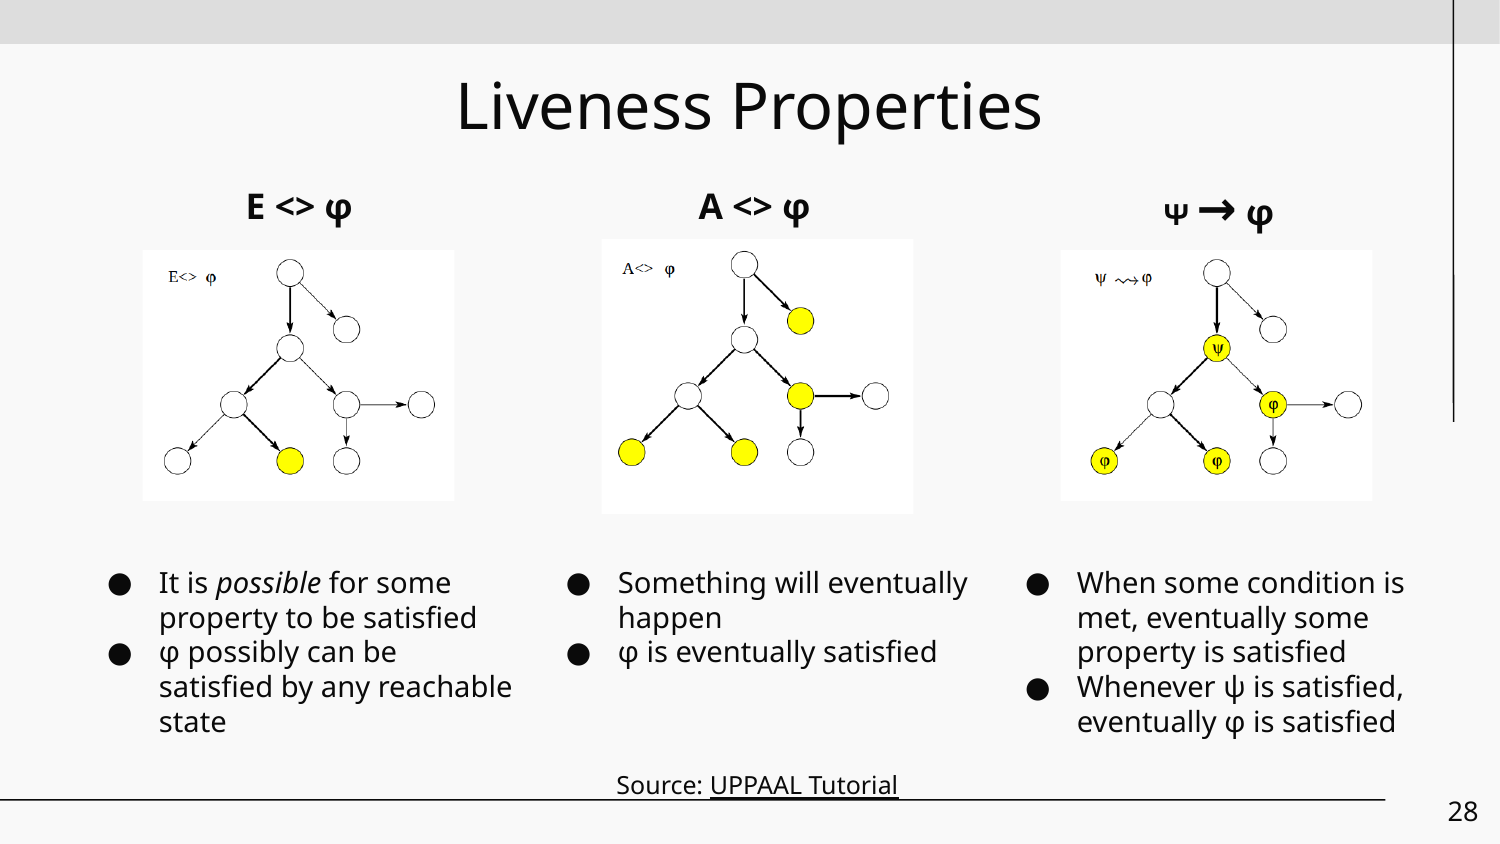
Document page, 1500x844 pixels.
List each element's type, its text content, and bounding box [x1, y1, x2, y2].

picture [1060, 250, 1373, 501]
text_box Source: UPPAAL Tutorial [575, 754, 939, 805]
text_box Ψ → φ [1148, 162, 1331, 228]
text_box A <> φ [683, 169, 866, 242]
slide_number <number> [1403, 779, 1494, 844]
title Liveness Properties [116, 49, 1383, 140]
text_box It is possible for some property to be satisfied φ possibly can be satisfied by any reachable state [69, 548, 528, 709]
picture [601, 239, 914, 514]
text_box E <> φ [230, 169, 413, 242]
text_box When some condition is met, eventually some property is satisfied Whenever ψ is satisfied, eventually φ is satisfied [986, 548, 1446, 709]
text_box Something will eventually happen φ is eventually satisfied [528, 548, 986, 709]
picture [142, 250, 455, 501]
